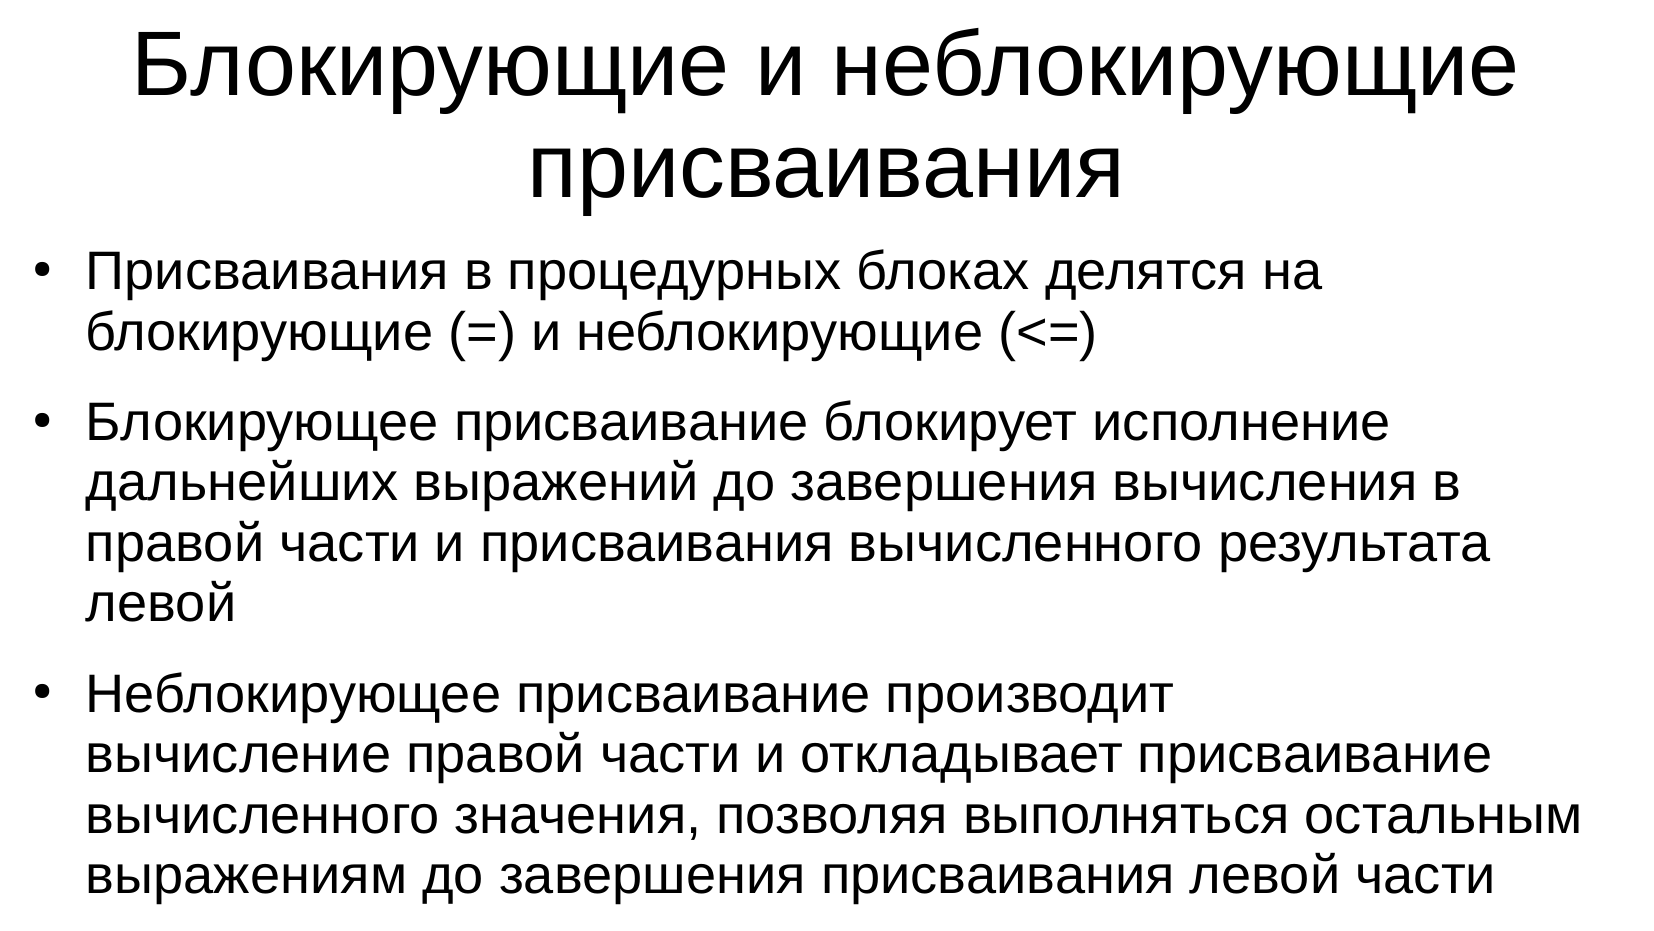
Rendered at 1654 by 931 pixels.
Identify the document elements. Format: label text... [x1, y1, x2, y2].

list Присваивания в процедурных блоках делятся на блокирующие (=) и неблокирующие (<=) Блокирующее присваивание блокирует исполнение дальнейших выражений до завершения вычисления в правой части и присваивания вычисленного результата левой Неблокирующее присваивание производит вычисление правой части и откладывает присваивание вычисленного значения, позволяя выполняться остальным выражениям до завершения присваивания левой части [15, 240, 1606, 924]
title Блокирующие и неблокирующие присваивания [82, 12, 1571, 218]
